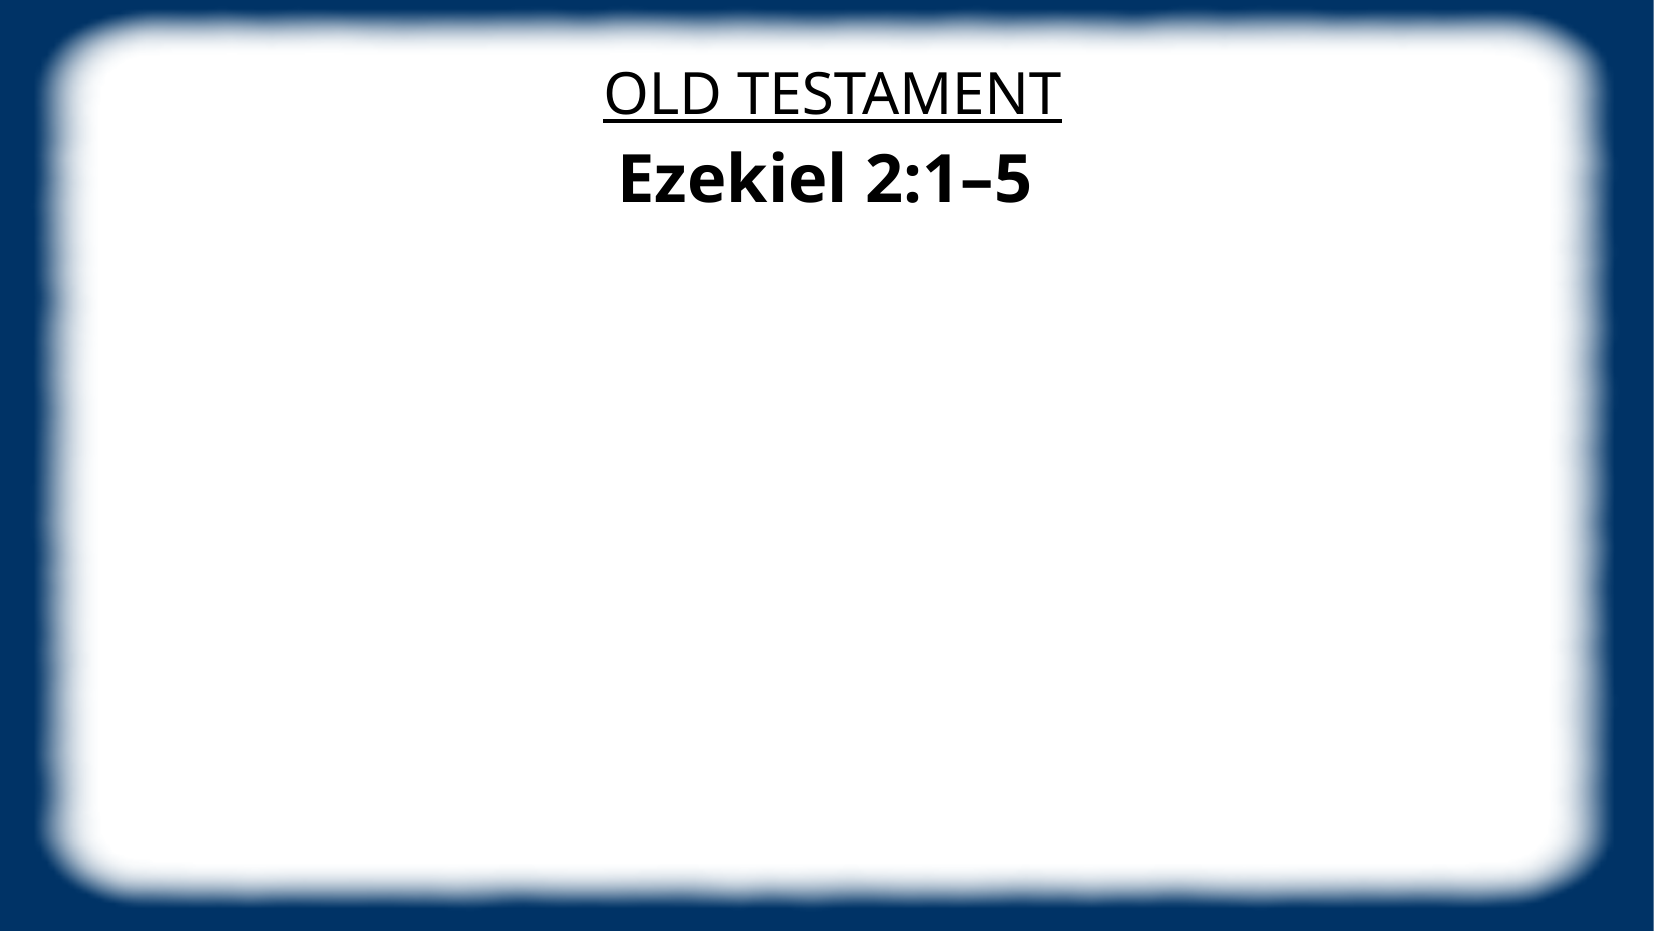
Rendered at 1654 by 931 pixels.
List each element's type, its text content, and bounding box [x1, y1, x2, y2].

picture [0, 0, 1654, 931]
text_box OLD TESTAMENT Ezekiel 2:1–5 [75, 45, 1591, 226]
